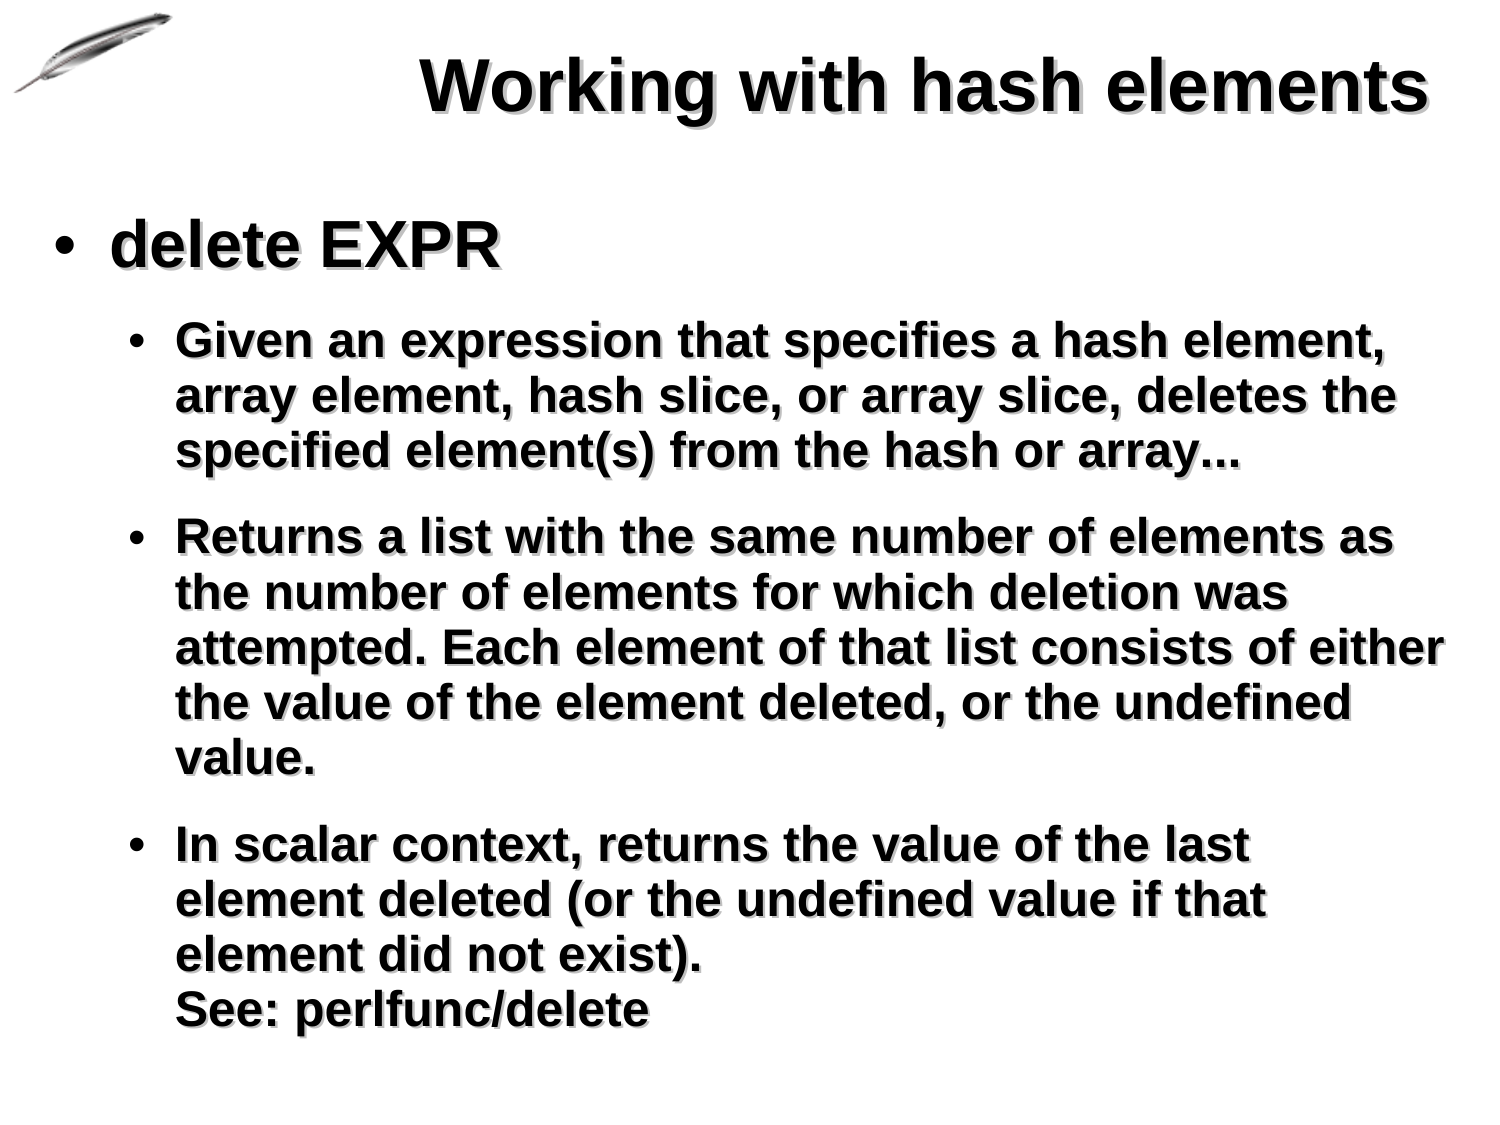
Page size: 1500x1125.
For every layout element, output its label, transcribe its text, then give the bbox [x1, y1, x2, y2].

list delete EXPR Given an expression that specifies a hash element, array element, hash slice, or array slice, deletes the specified element(s) from the hash or array... Returns a list with the same number of elements as the number of elements for which deletion was attempted. Each element of that list consists of either the value of the element deleted, or the undefined value. In scalar context, returns the value of the last element deleted (or the undefined value if that element did not exist). See: perlfunc/delete [53, 207, 1447, 1084]
picture [10, 11, 178, 95]
title Working with hash elements [419, 0, 1459, 179]
